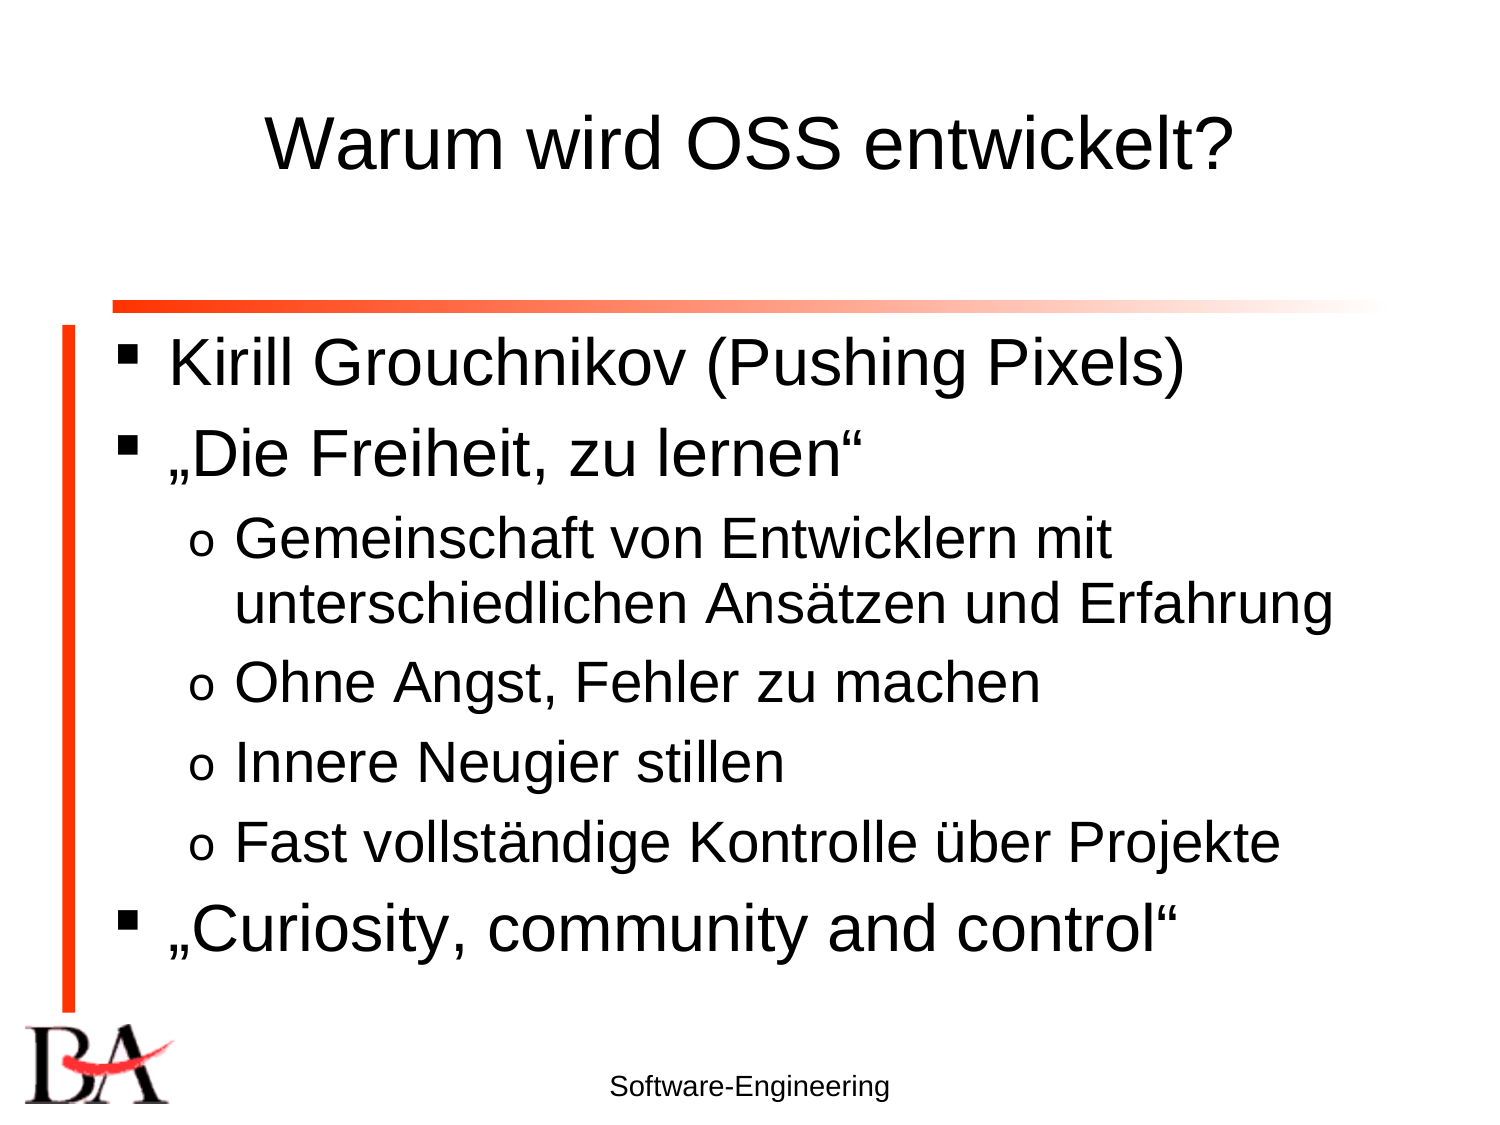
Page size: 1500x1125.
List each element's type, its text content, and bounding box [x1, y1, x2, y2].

picture [24, 1024, 175, 1104]
title Warum wird OSS entwickelt? [112, 28, 1388, 259]
list Kirill Grouchnikov (Pushing Pixels) „Die Freiheit, zu lernen“ Gemeinschaft von Entwicklern mit unterschiedlichen Ansätzen und Erfahrung Ohne Angst, Fehler zu machen Innere Neugier stillen Fast vollständige Kontrolle über Projekte „Curiosity, community and control“ [112, 324, 1388, 1036]
